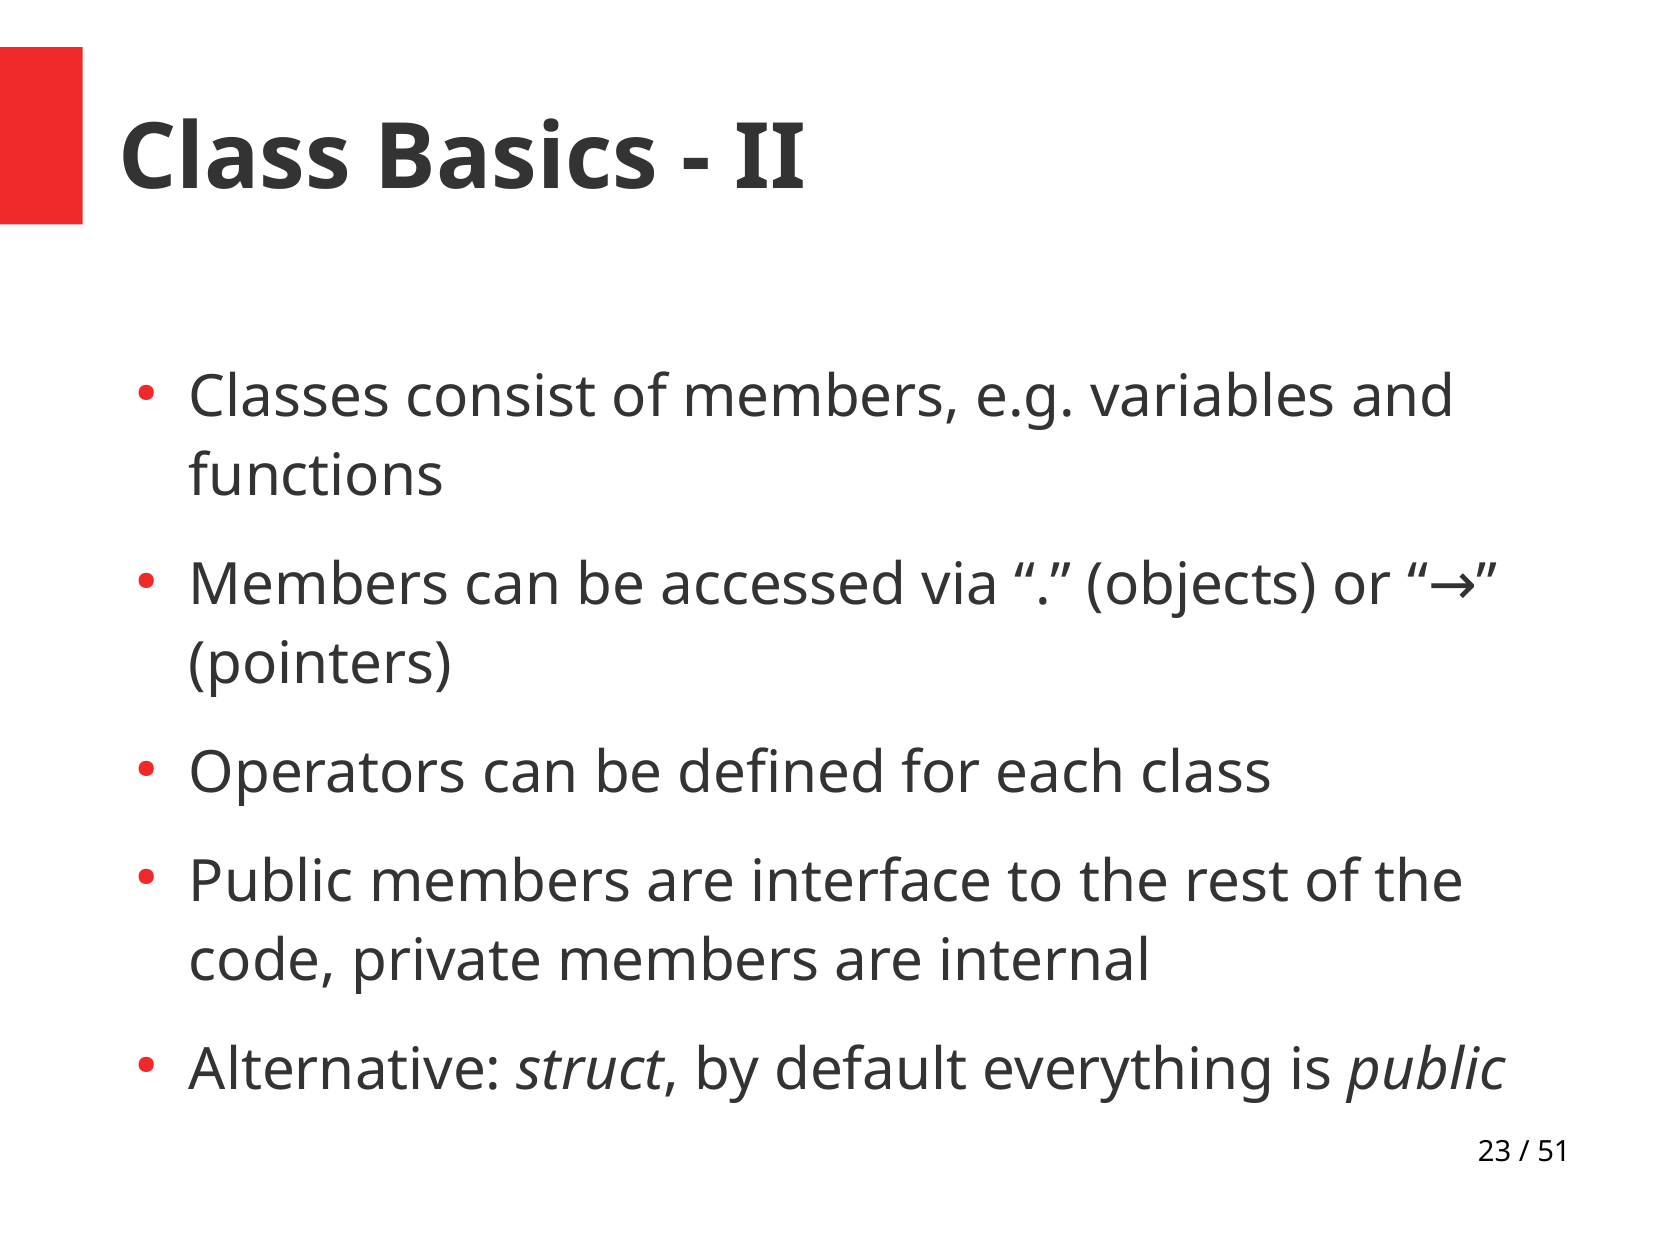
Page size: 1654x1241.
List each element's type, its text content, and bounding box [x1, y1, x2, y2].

list Classes consist of members, e.g. variables and functions Members can be accessed via “.” (objects) or “→” (pointers) Operators can be defined for each class Public members are interface to the rest of the code, private members are internal Alternative: struct, by default everything is public [118, 354, 1536, 1074]
title Class Basics - II [118, 49, 1571, 257]
